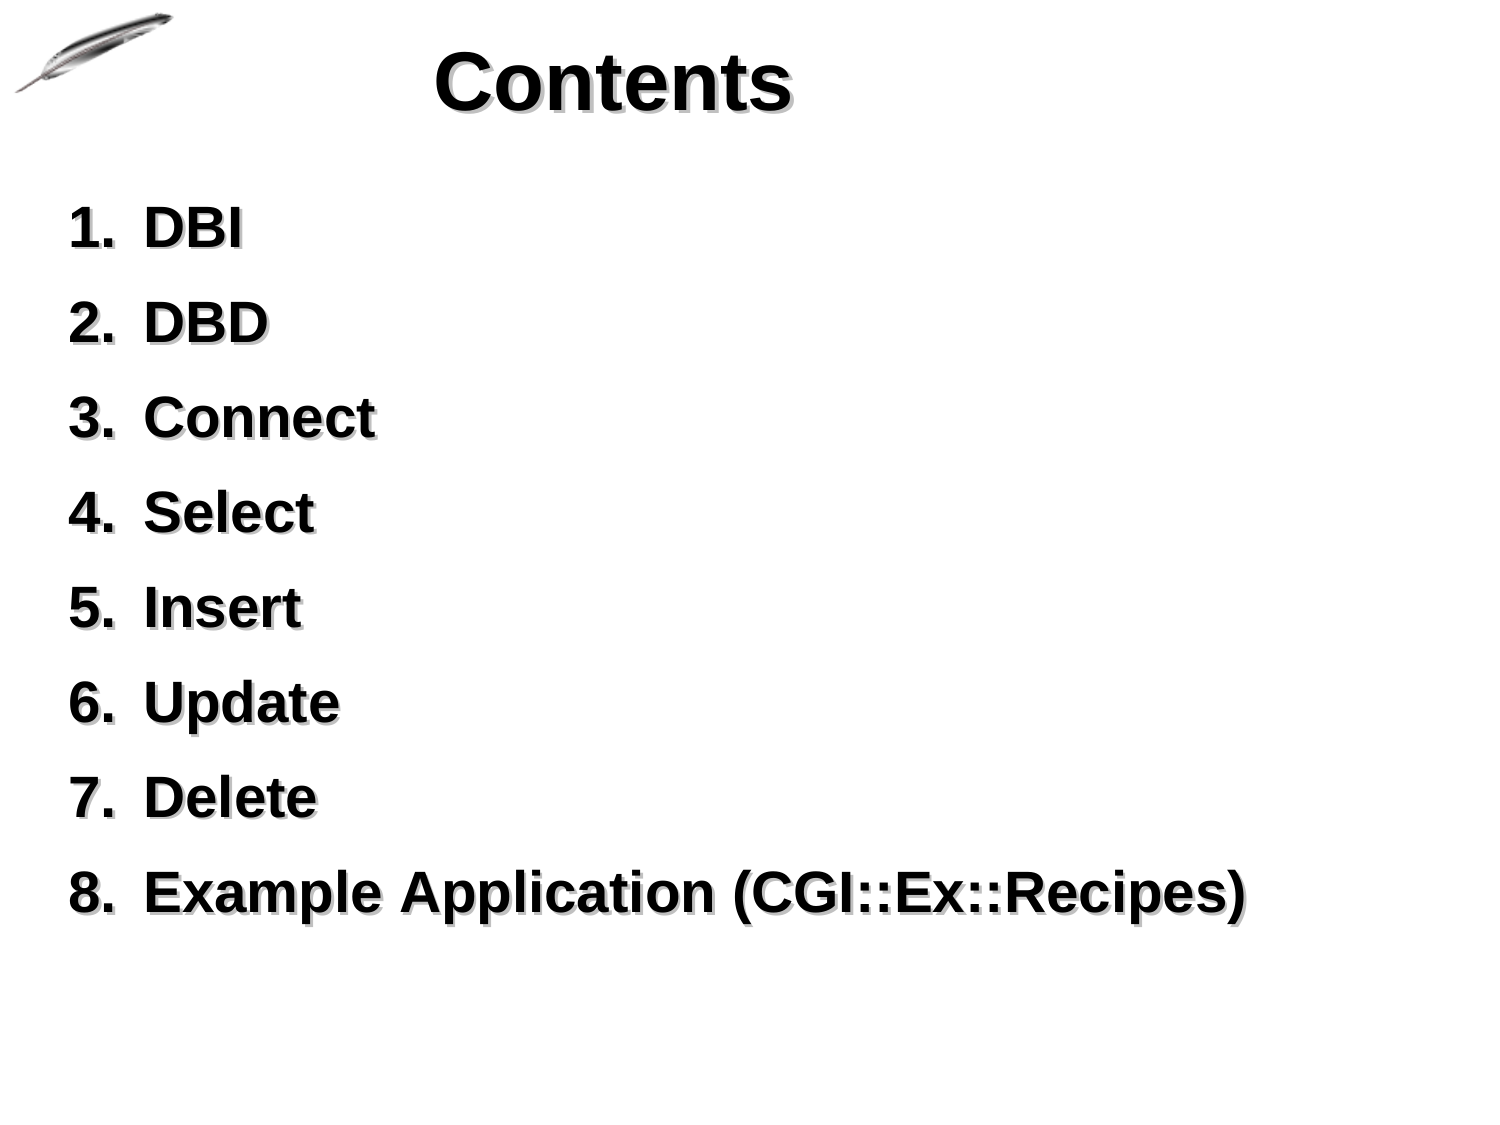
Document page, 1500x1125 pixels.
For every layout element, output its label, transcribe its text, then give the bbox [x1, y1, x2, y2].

picture [11, 11, 179, 95]
title Contents [419, 11, 1459, 161]
list DBI DBD Connect Select Insert Update Delete Example Application (CGI::Ex::Recipes) [53, 190, 1447, 1065]
